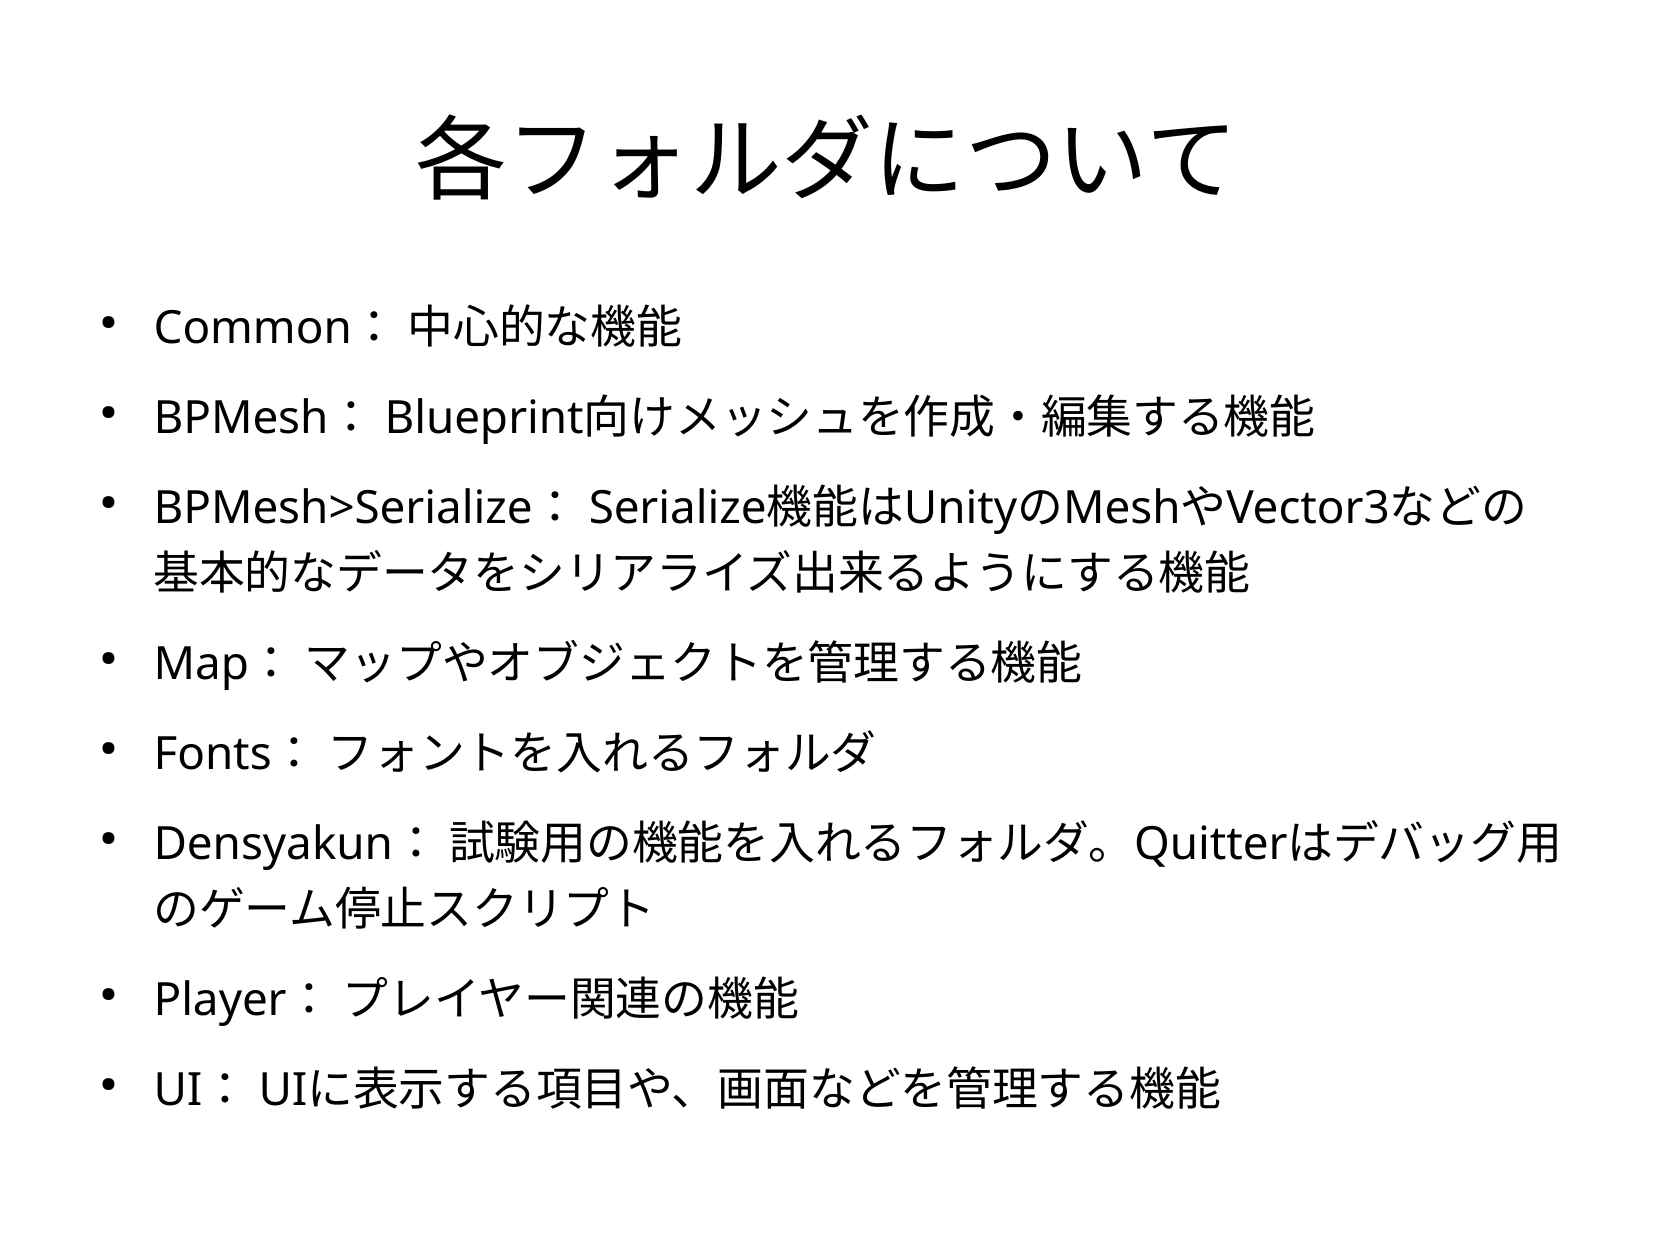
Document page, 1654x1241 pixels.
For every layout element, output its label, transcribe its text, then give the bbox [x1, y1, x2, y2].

title 各フォルダについて [82, 49, 1571, 257]
list Common： 中心的な機能 BPMesh： Blueprint向けメッシュを作成・編集する機能 BPMesh>Serialize： Serialize機能はUnityのMeshやVector3などの基本的なデータをシリアライズ出来るようにする機能 Map： マップやオブジェクトを管理する機能 Fonts： フォントを入れるフォルダ Densyakun： 試験用の機能を入れるフォルダ。Quitterはデバッグ用のゲーム停止スクリプト Player： プレイヤー関連の機能 UI： UIに表示する項目や、画面などを管理する機能 [82, 290, 1571, 1135]
